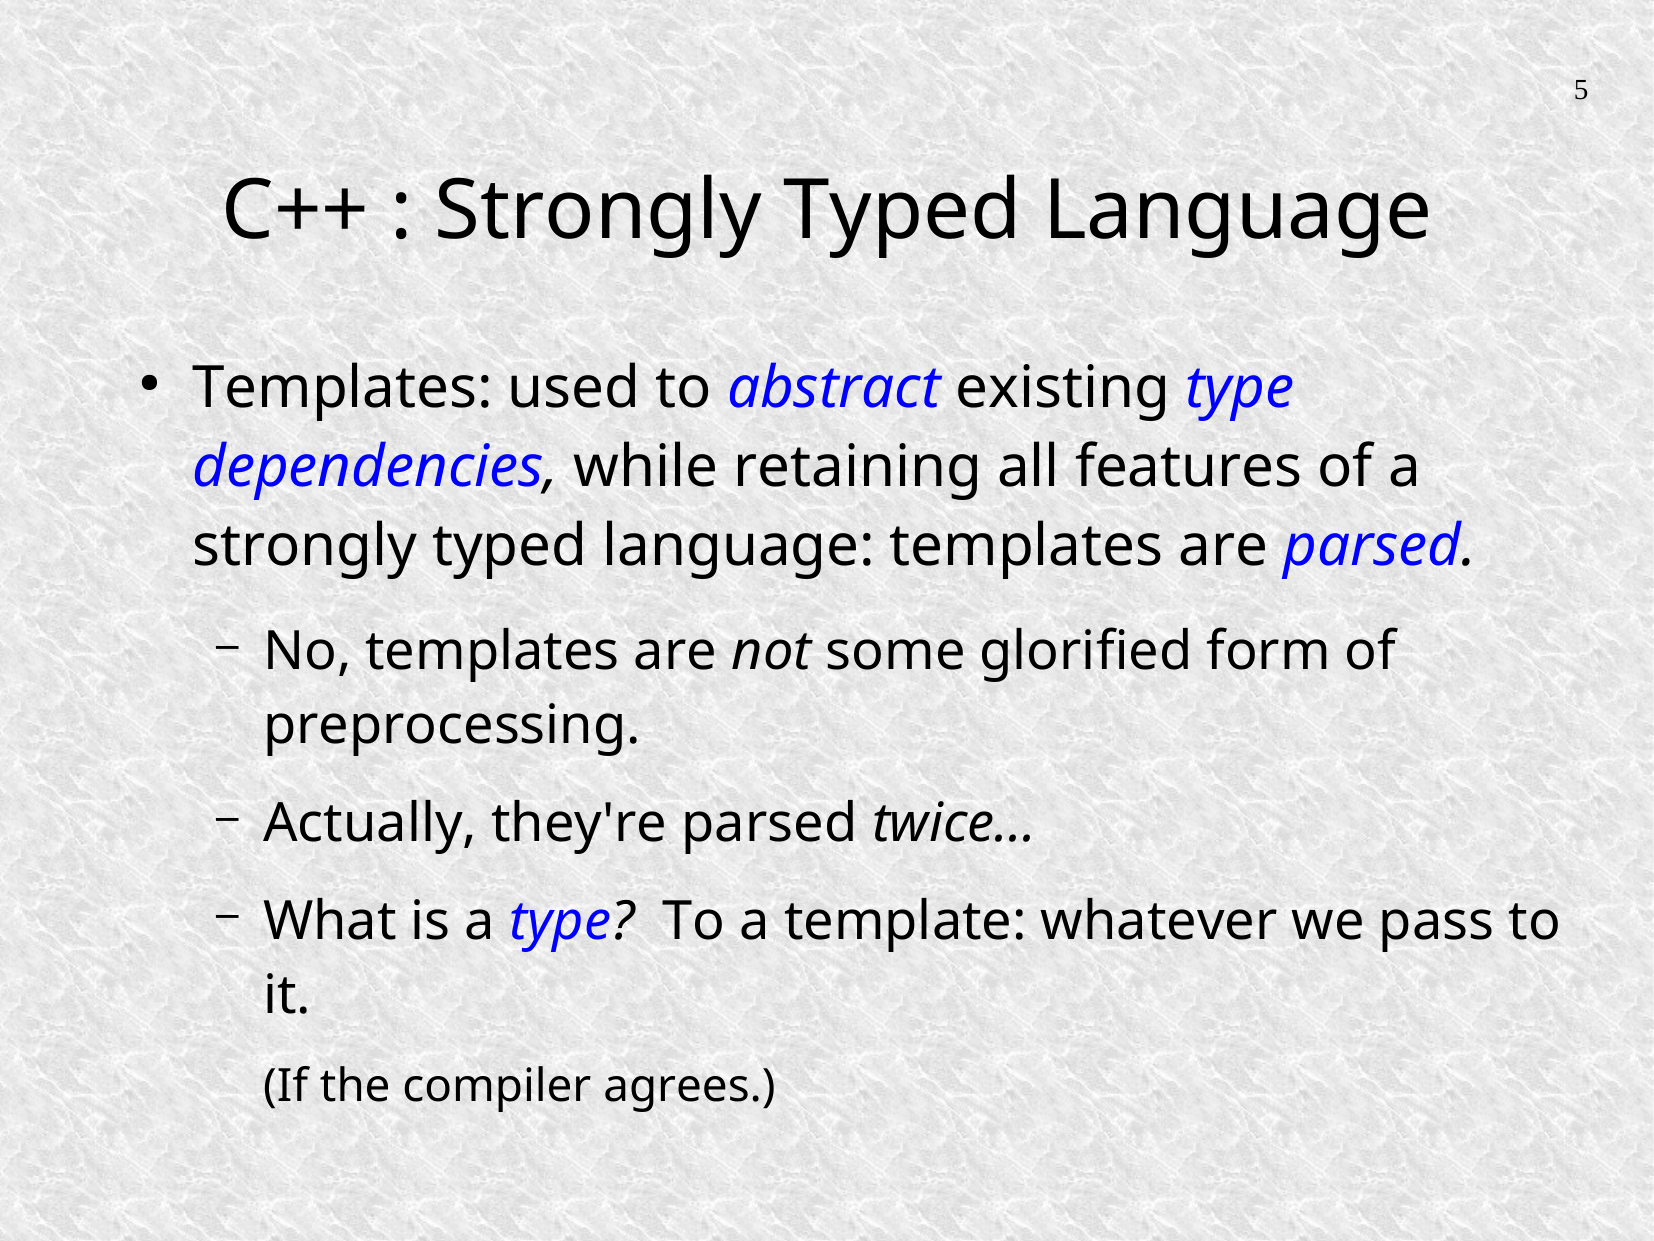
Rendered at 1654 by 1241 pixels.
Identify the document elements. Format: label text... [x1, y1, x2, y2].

picture [0, 0, 1654, 1241]
title C++ : Strongly Typed Language [121, 102, 1534, 311]
list Templates: used to abstract existing type dependencies, while retaining all features of a strongly typed language: templates are parsed. No, templates are not some glorified form of preprocessing. Actually, they're parsed twice... What is a type? To a template: whatever we pass to it. (If the compiler agrees.) [121, 344, 1599, 1184]
